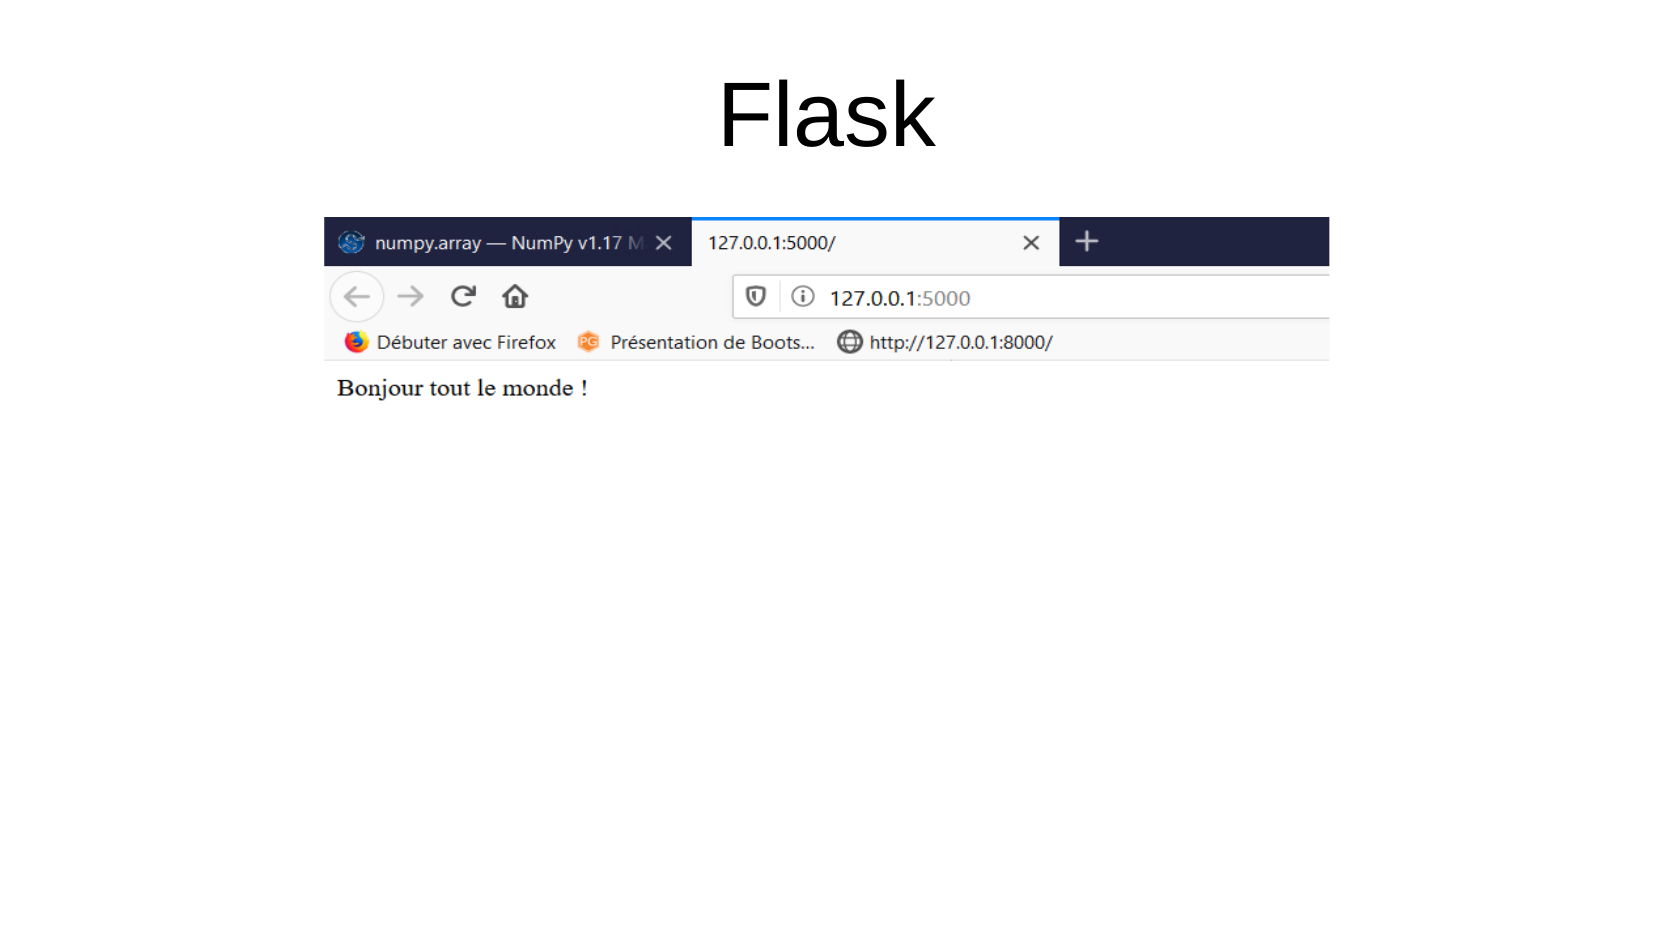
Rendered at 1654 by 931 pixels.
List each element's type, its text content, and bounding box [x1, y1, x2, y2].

title Flask [82, 37, 1571, 193]
picture [323, 217, 1330, 758]
